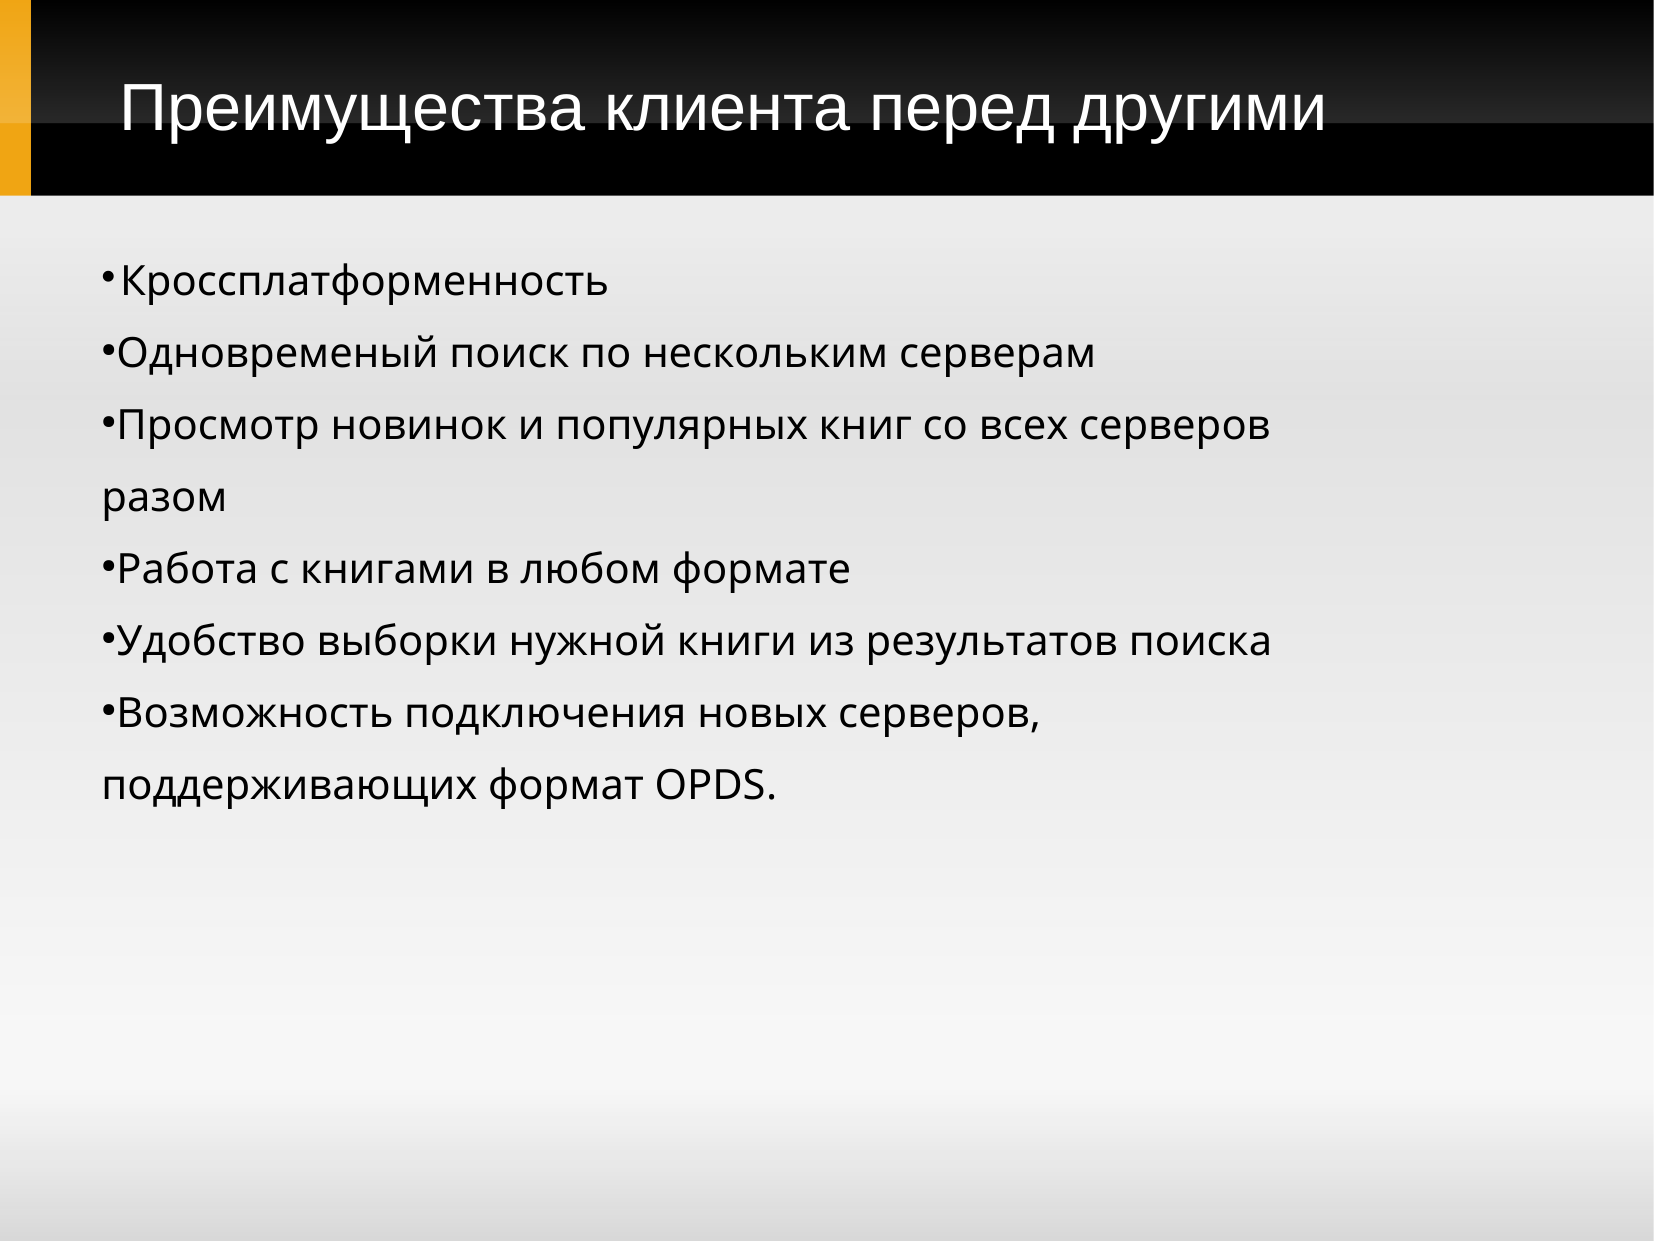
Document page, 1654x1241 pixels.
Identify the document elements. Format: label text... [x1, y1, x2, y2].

text_box Преимущества клиента перед другими [104, 53, 1624, 172]
picture [0, 0, 1654, 1241]
text_box Кроссплатформенность Одновременый поиск по нескольким серверам Просмотр новинок и популярных книг со всех серверов разом Работа с книгами в любом формате Удобство выборки нужной книги из результатов поиска Возможность подключения новых серверов, поддерживающих формат OPDS. [86, 224, 1418, 1179]
